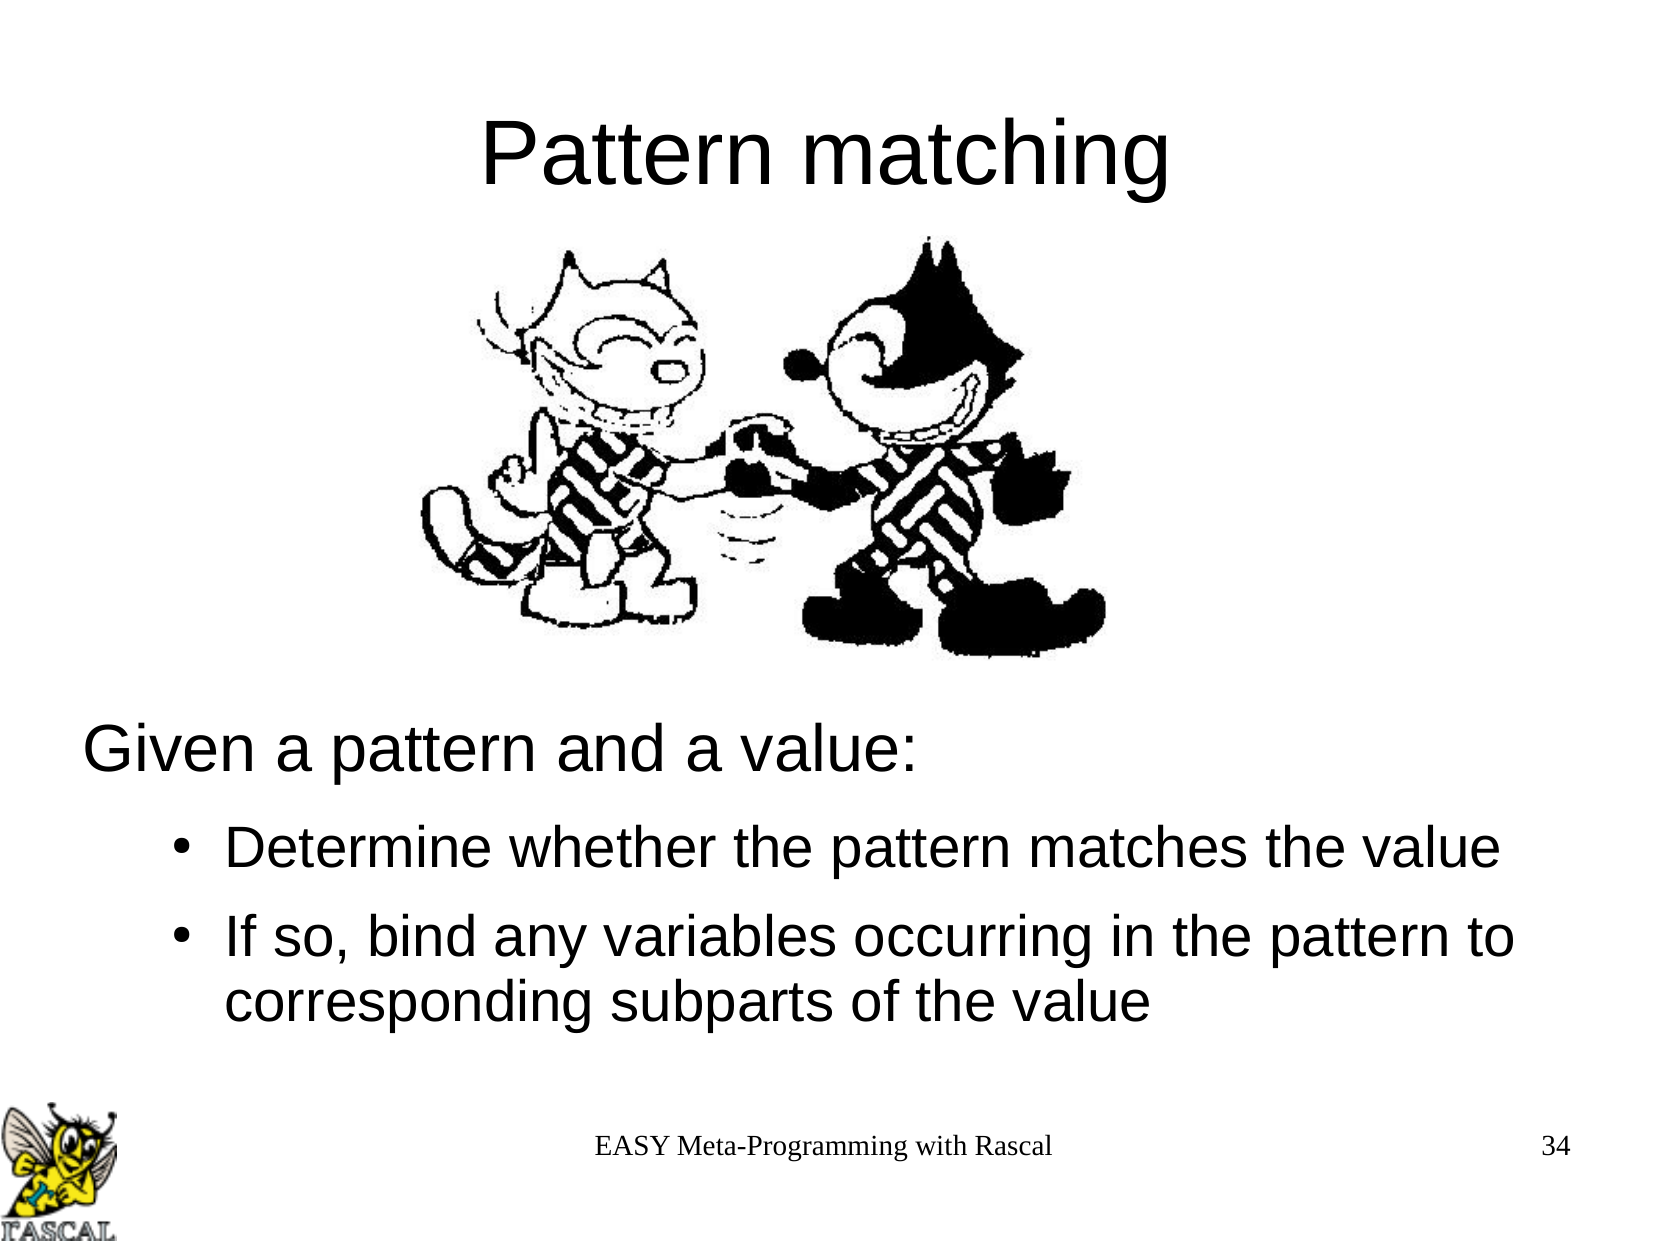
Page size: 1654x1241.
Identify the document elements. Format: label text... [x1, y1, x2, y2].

picture [0, 1102, 117, 1241]
picture [407, 235, 1123, 678]
list Given a pattern and a value: Determine whether the pattern matches the value If so, bind any variables occurring in the pattern to corresponding subparts of the value [82, 710, 1571, 1087]
title Pattern matching [82, 49, 1571, 257]
